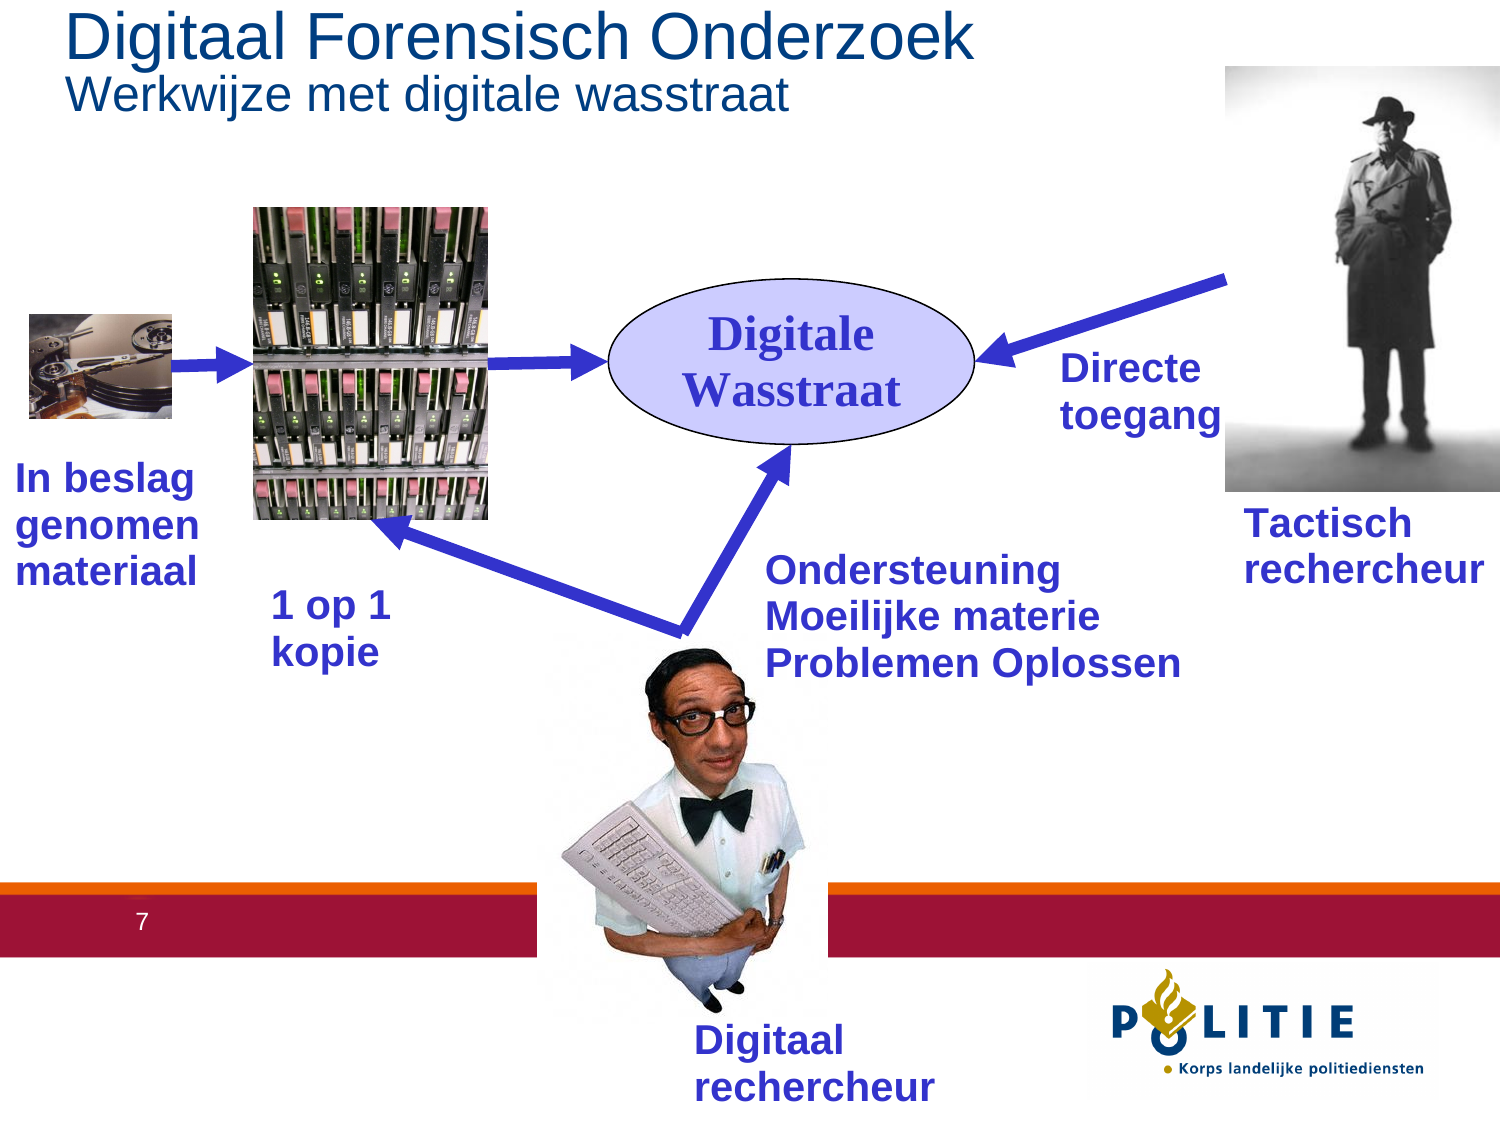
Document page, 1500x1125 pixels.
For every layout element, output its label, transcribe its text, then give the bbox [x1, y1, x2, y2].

text_box 1 op 1 kopie [256, 574, 407, 683]
text_box In beslag genomen materiaal [0, 447, 222, 603]
text_box Ondersteuning Moeilijke materie Problemen Oplossen [749, 538, 1197, 694]
text_box Digitale Wasstraat [608, 278, 975, 445]
picture [0, 0, 1500, 1125]
text_box Digitaal rechercheur [679, 1009, 951, 1118]
text_box Tactisch rechercheur [1228, 491, 1500, 601]
text_box Directe toegang [1045, 337, 1238, 446]
title Digitaal Forensisch Onderzoek Werkwijze met digitale wasstraat [49, 0, 1275, 161]
